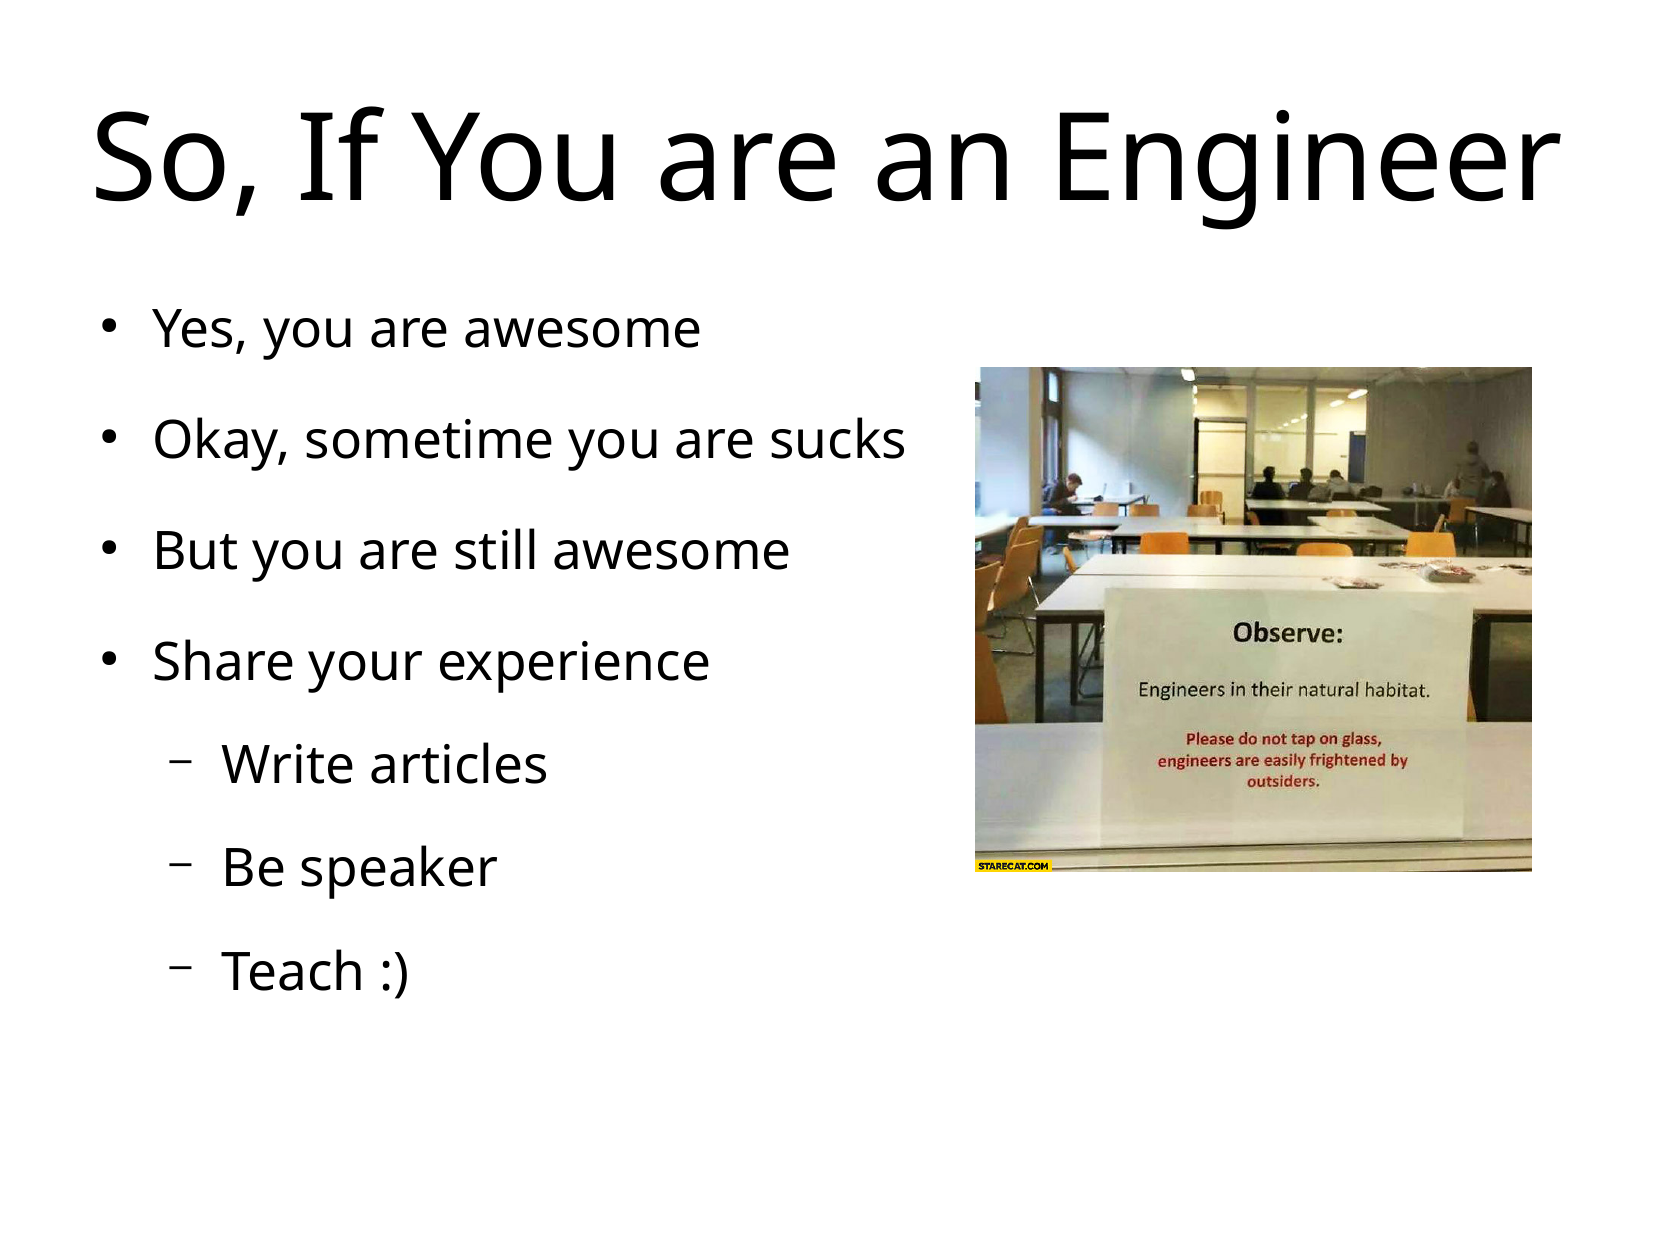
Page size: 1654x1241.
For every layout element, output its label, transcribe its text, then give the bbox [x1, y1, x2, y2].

picture [975, 367, 1532, 872]
list Yes, you are awesome Okay, sometime you are sucks But you are still awesome Share your experience Write articles Be speaker Teach :) [82, 290, 1561, 1010]
title So, If You are an Engineer [82, 49, 1571, 257]
